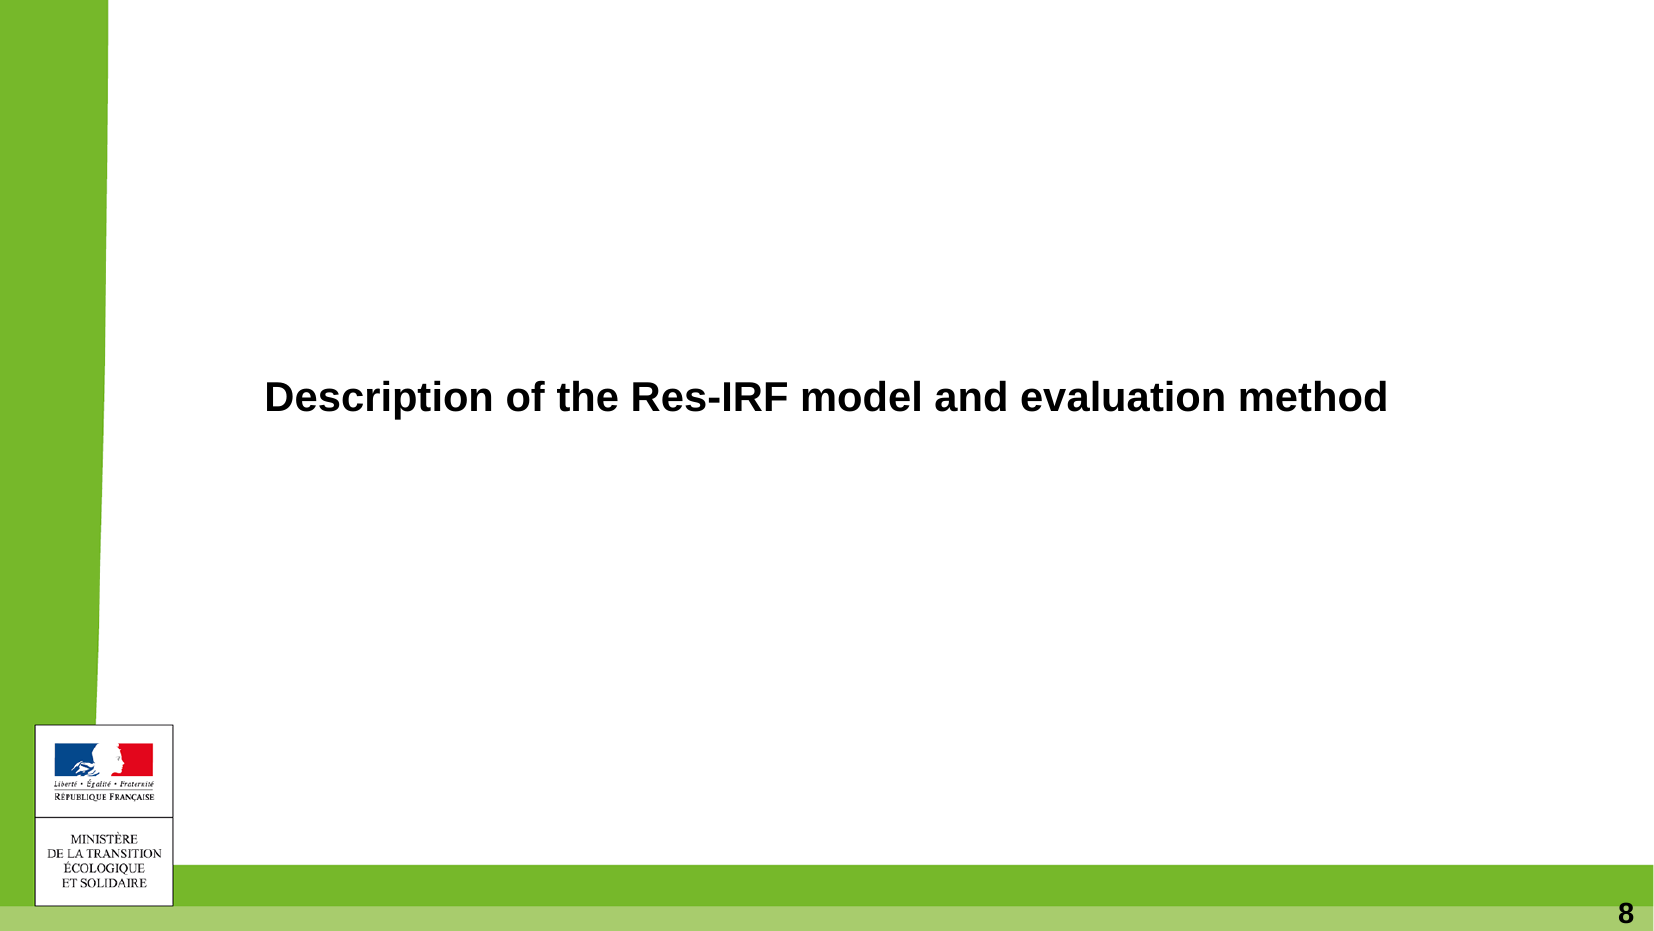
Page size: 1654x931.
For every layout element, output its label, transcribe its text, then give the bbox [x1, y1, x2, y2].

picture [0, 0, 1654, 931]
subtitle Description of the Res-IRF model and evaluation method [82, 37, 1571, 758]
